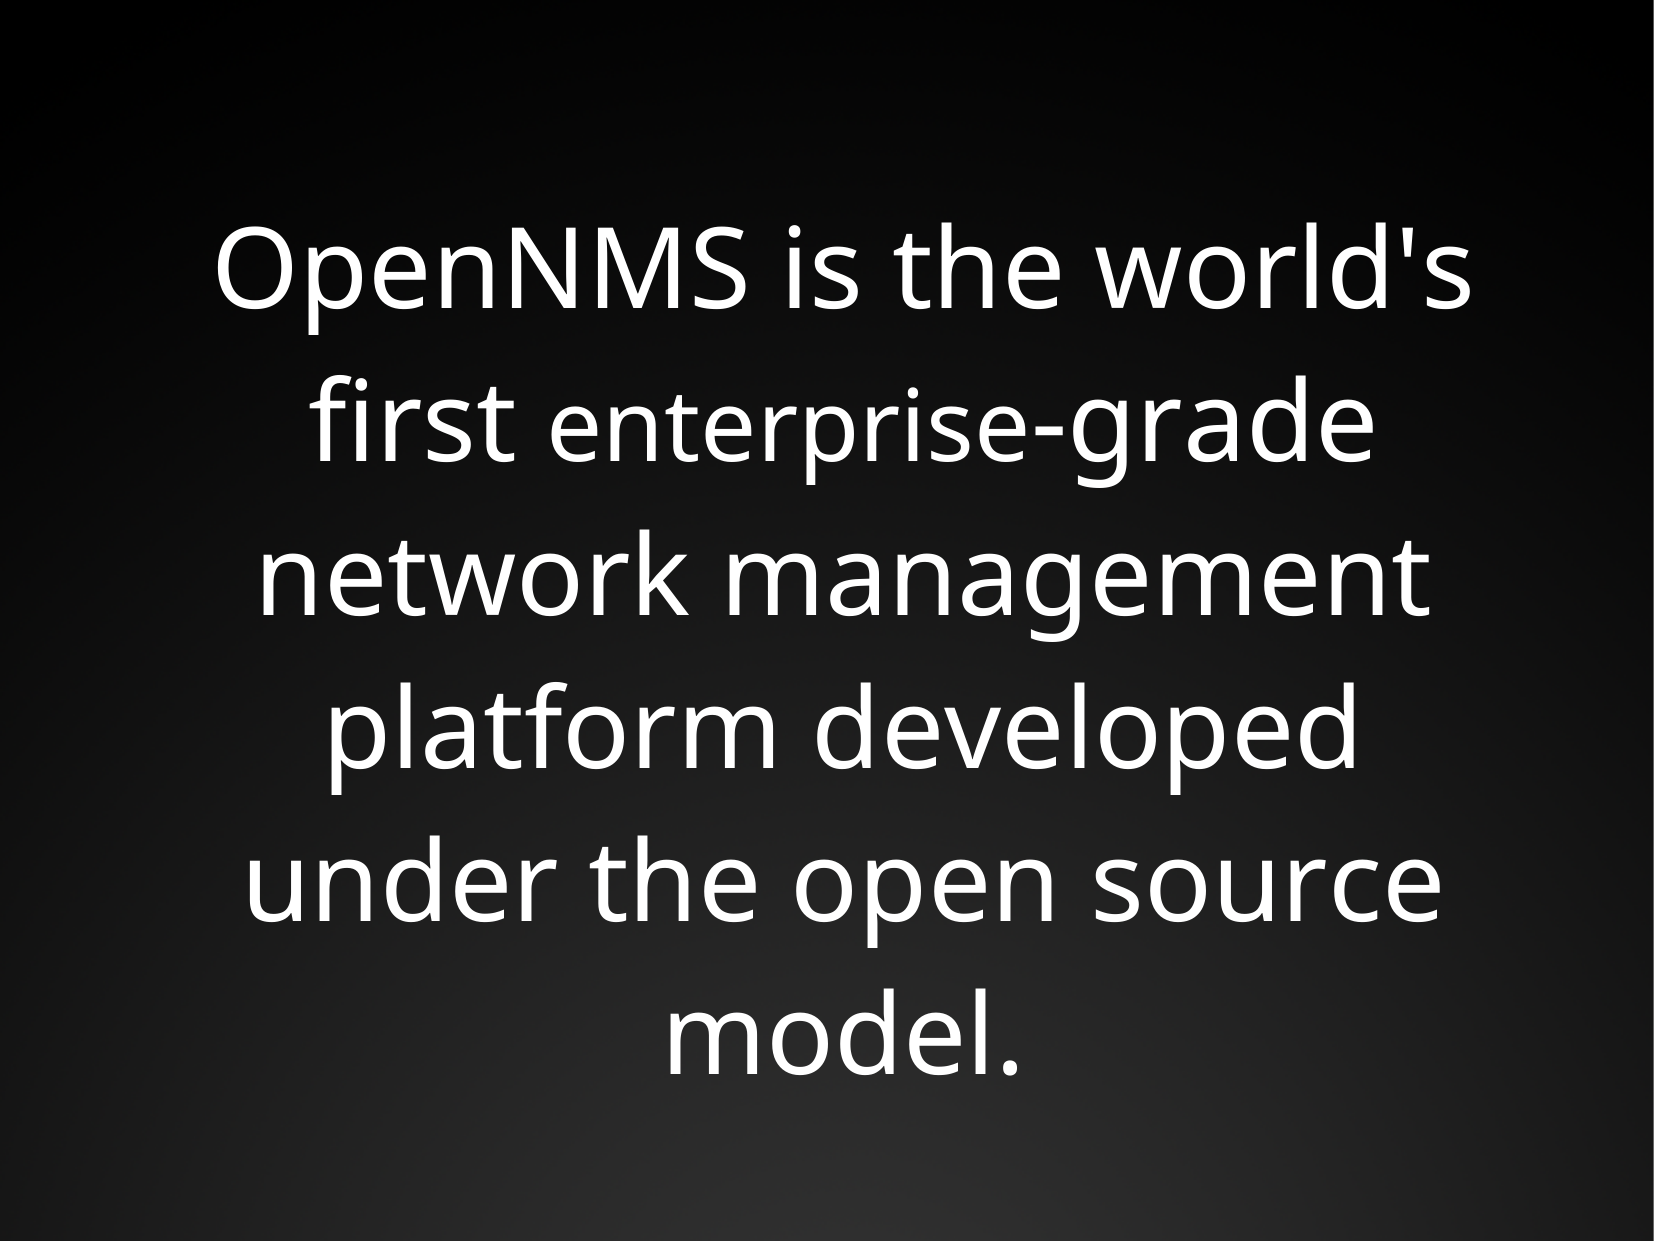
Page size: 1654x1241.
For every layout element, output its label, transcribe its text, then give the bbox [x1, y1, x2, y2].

text_box OpenNMS is the world's first enterprise-grade network management platform developed under the open source model. [187, 180, 1501, 993]
picture [0, 0, 1654, 1241]
